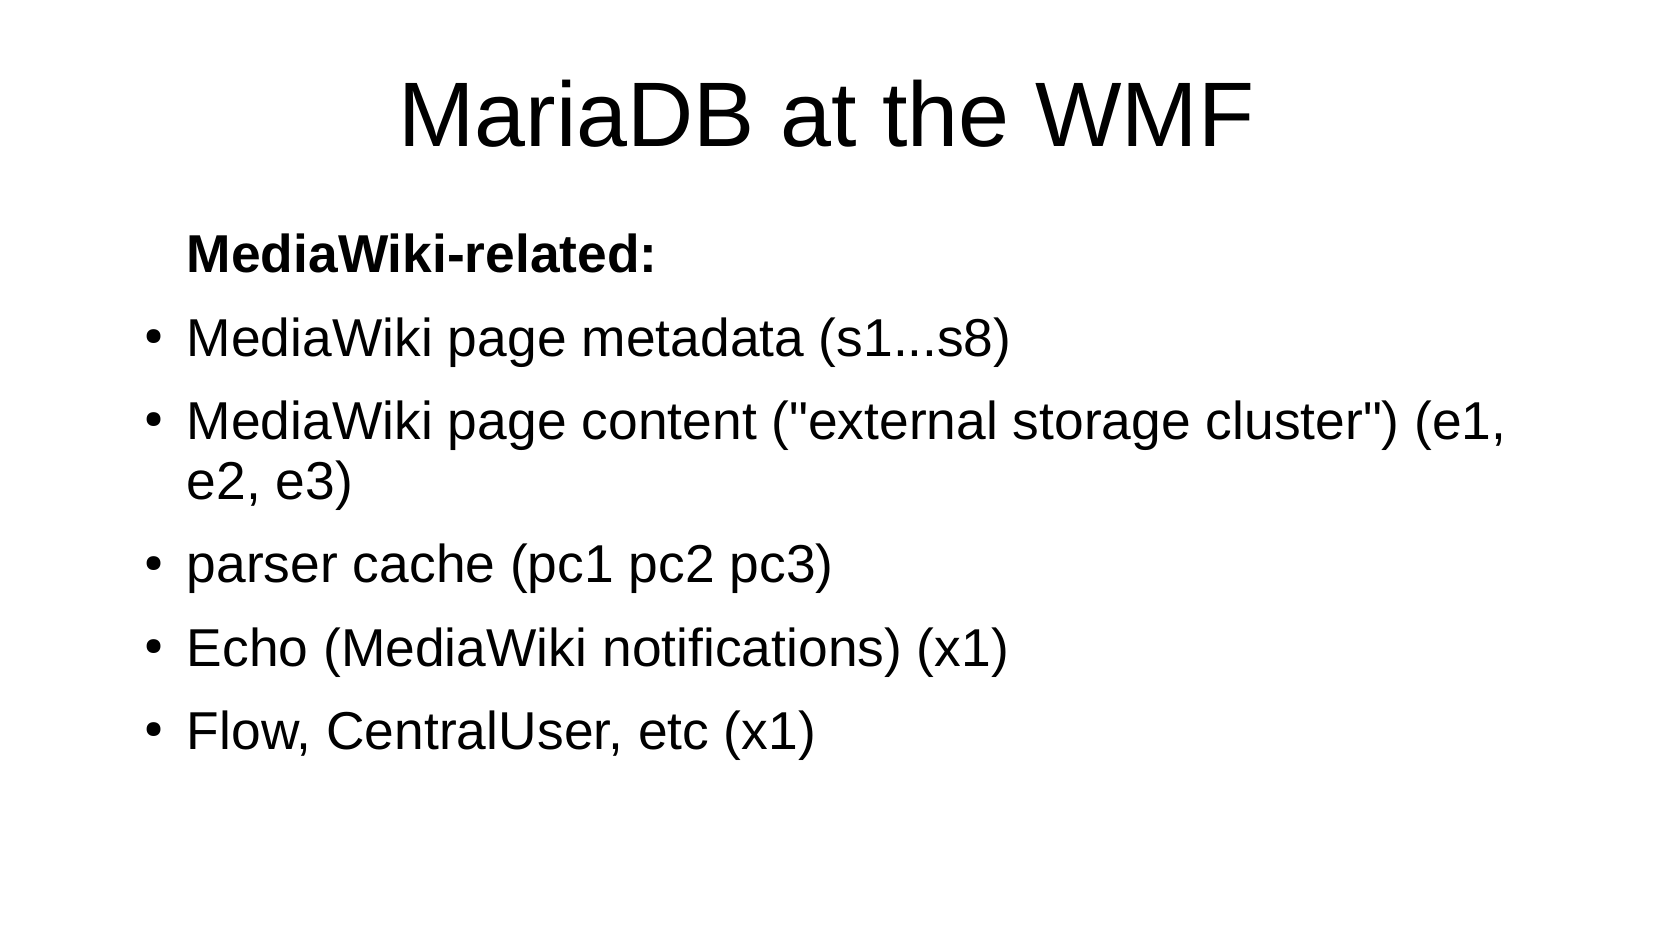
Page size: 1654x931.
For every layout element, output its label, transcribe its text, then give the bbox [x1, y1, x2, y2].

list MediaWiki-related: MediaWiki page metadata (s1...s8) MediaWiki page content ("external storage cluster") (e1, e2, e3) parser cache (pc1 pc2 pc3) Echo (MediaWiki notifications) (x1) Flow, CentralUser, etc (x1) [129, 224, 1524, 764]
title MariaDB at the WMF [82, 37, 1571, 193]
